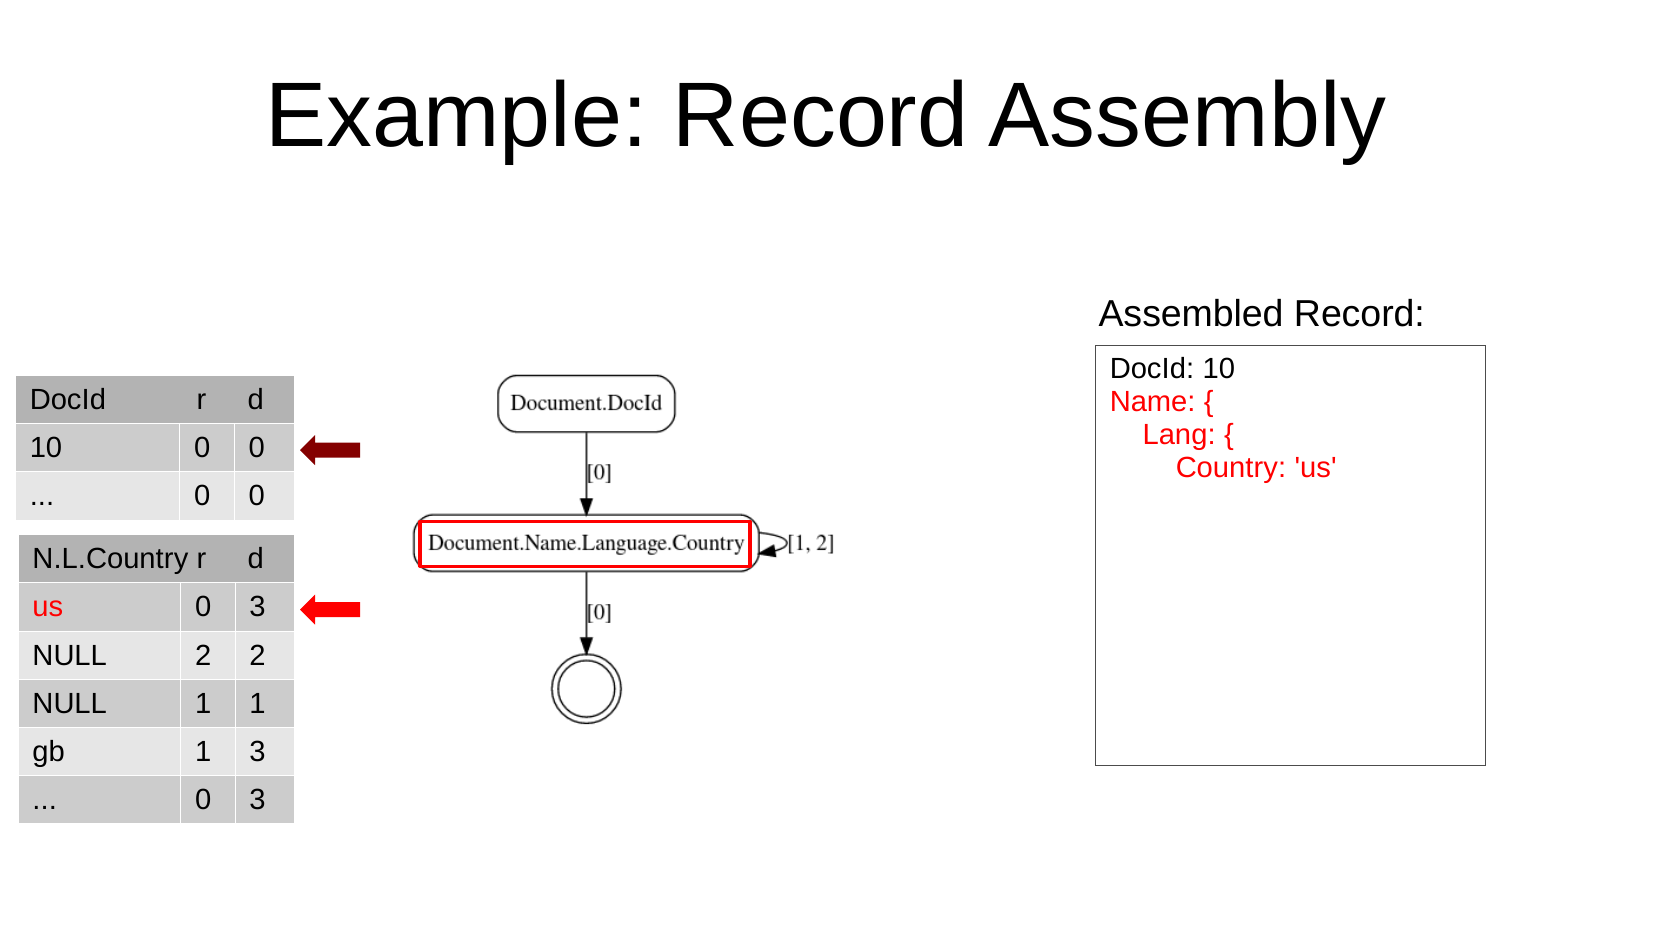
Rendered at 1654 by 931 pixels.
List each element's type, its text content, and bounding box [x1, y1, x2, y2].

table_cell 2 [181, 632, 235, 679]
table_cell 1 [181, 728, 235, 775]
table_cell 0 [181, 776, 235, 823]
table_header N.L.Country r d [19, 535, 294, 582]
table_cell 10 [16, 424, 179, 471]
picture [408, 369, 841, 730]
table_cell 3 [236, 583, 294, 631]
table_cell us [19, 583, 180, 631]
table_header DocId r d [16, 376, 294, 423]
text_box Assembled Record: [1083, 285, 1441, 342]
table_cell 3 [236, 728, 294, 775]
table_cell 0 [235, 472, 294, 520]
table_cell 0 [235, 424, 294, 471]
text_box [300, 594, 361, 625]
title Example: Record Assembly [82, 37, 1571, 193]
table_cell 3 [236, 776, 294, 823]
table_cell NULL [19, 680, 180, 727]
table_cell gb [19, 728, 180, 775]
table_cell 0 [181, 583, 235, 631]
table_cell 1 [236, 680, 294, 727]
table_cell ... [16, 472, 179, 520]
table_cell ... [19, 776, 180, 823]
table_cell 1 [181, 680, 235, 727]
table_cell NULL [19, 632, 180, 679]
table_cell 2 [236, 632, 294, 679]
table_cell 0 [180, 472, 234, 520]
text_box DocId: 10 Name: { Lang: { Country: 'us' [1095, 345, 1486, 766]
table_cell 0 [180, 424, 234, 471]
text_box [300, 435, 361, 466]
